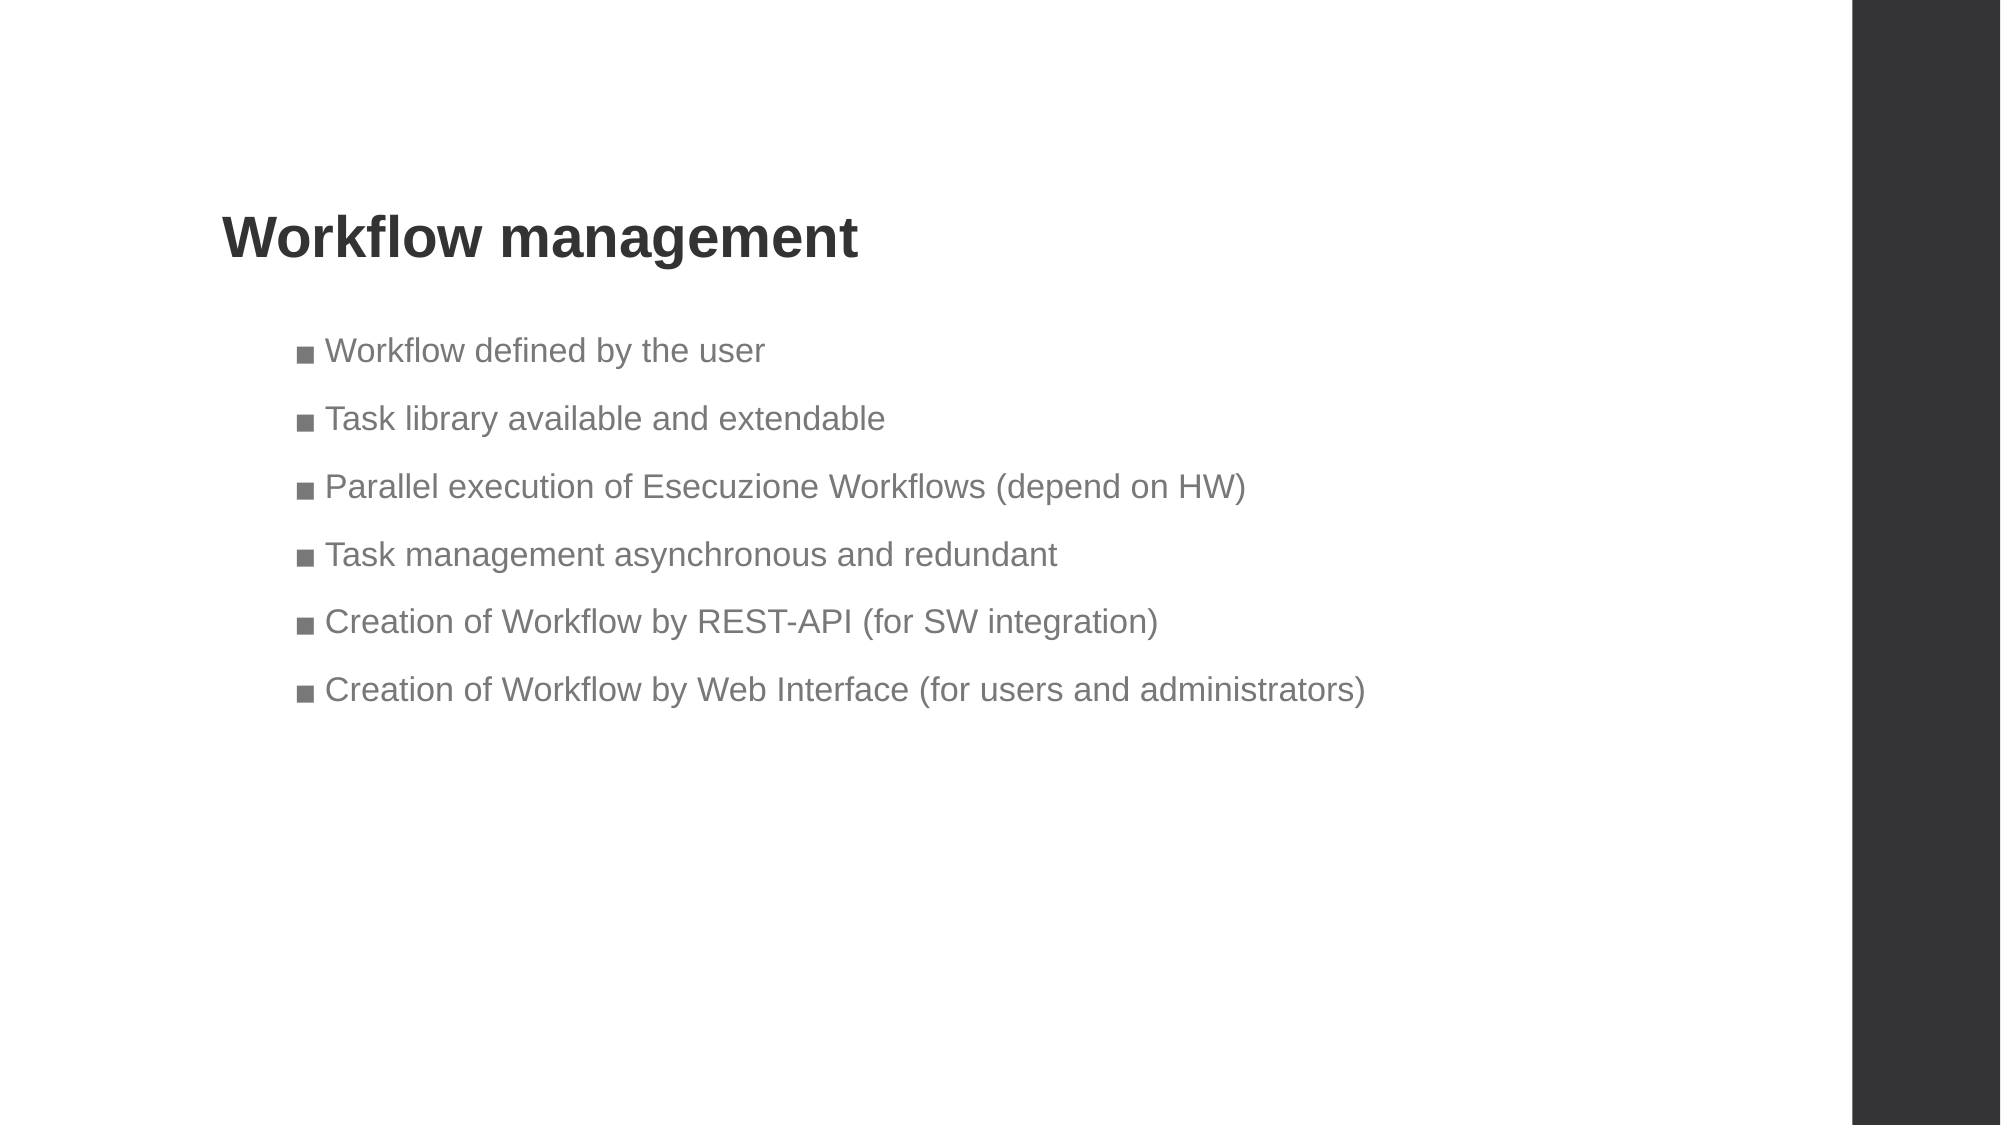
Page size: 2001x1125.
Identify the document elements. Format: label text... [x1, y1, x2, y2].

title Workflow management [206, 60, 1797, 278]
list Workflow defined by the user Task library available and extendable Parallel execution of Esecuzione Workflows (depend on HW) Task management asynchronous and redundant Creation of Workflow by REST-API (for SW integration) Creation of Workflow by Web Interface (for users and administrators) [206, 299, 1617, 1014]
